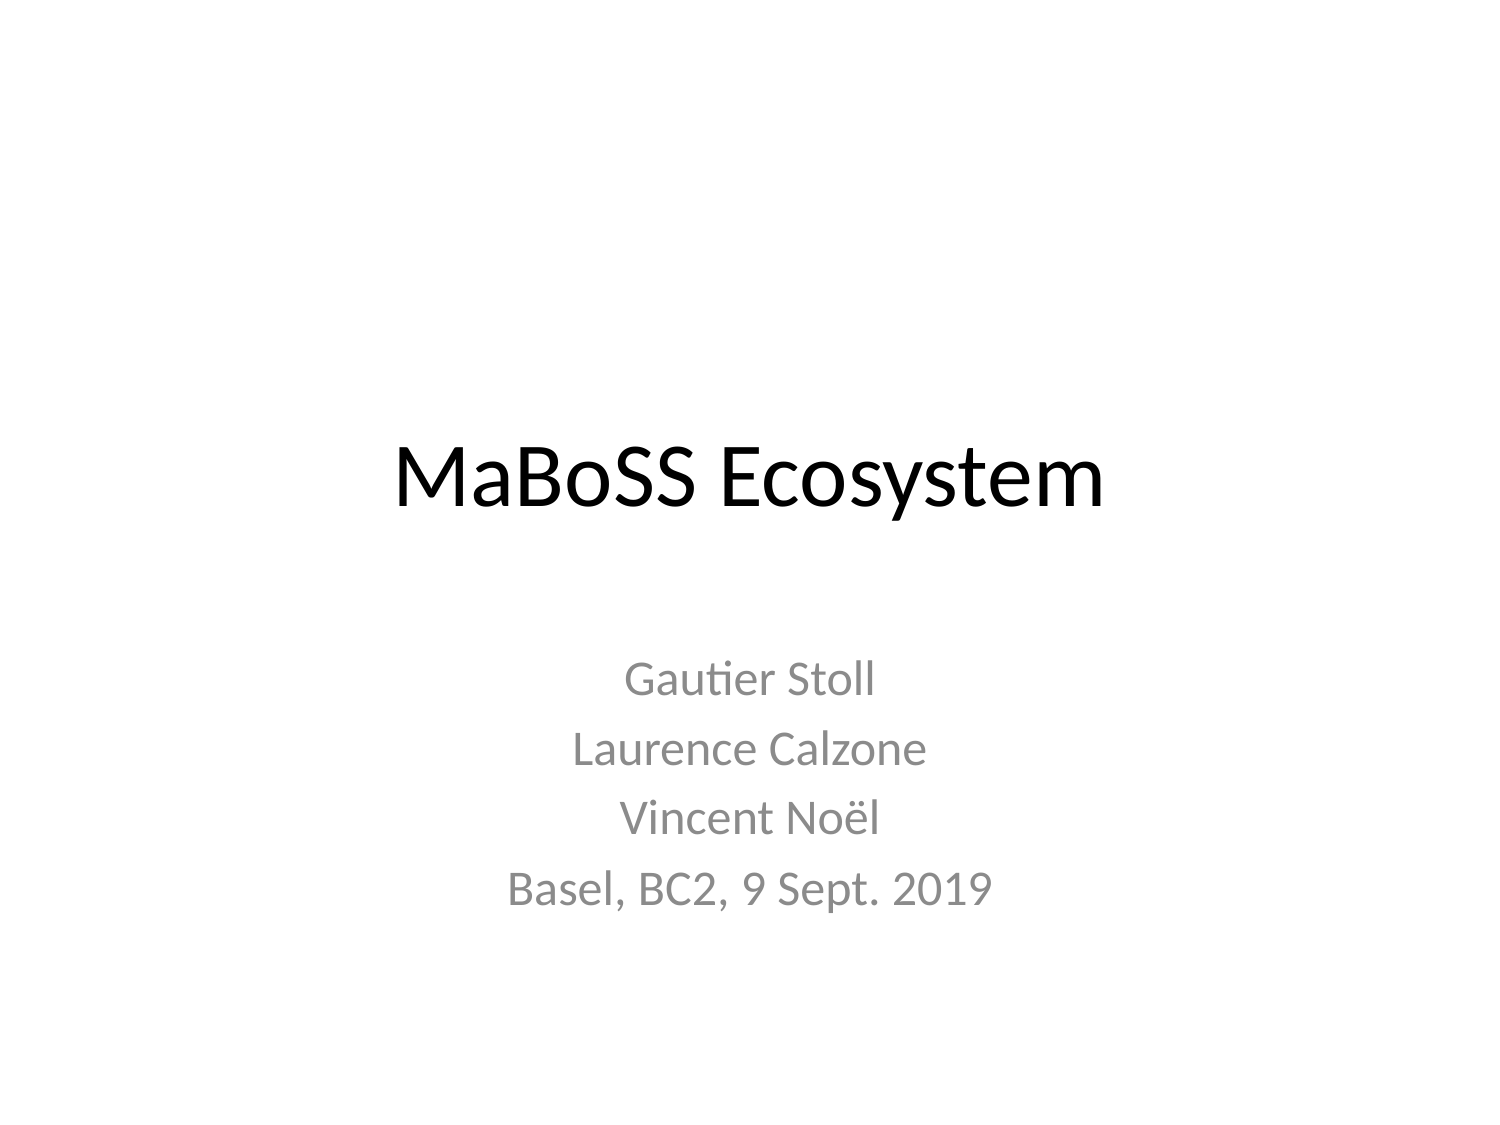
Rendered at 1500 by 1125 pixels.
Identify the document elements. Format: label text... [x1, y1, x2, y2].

subtitle Gautier Stoll Laurence Calzone Vincent Noël Basel, BC2, 9 Sept. 2019 [225, 637, 1275, 925]
title MaBoSS Ecosystem [112, 349, 1388, 591]
